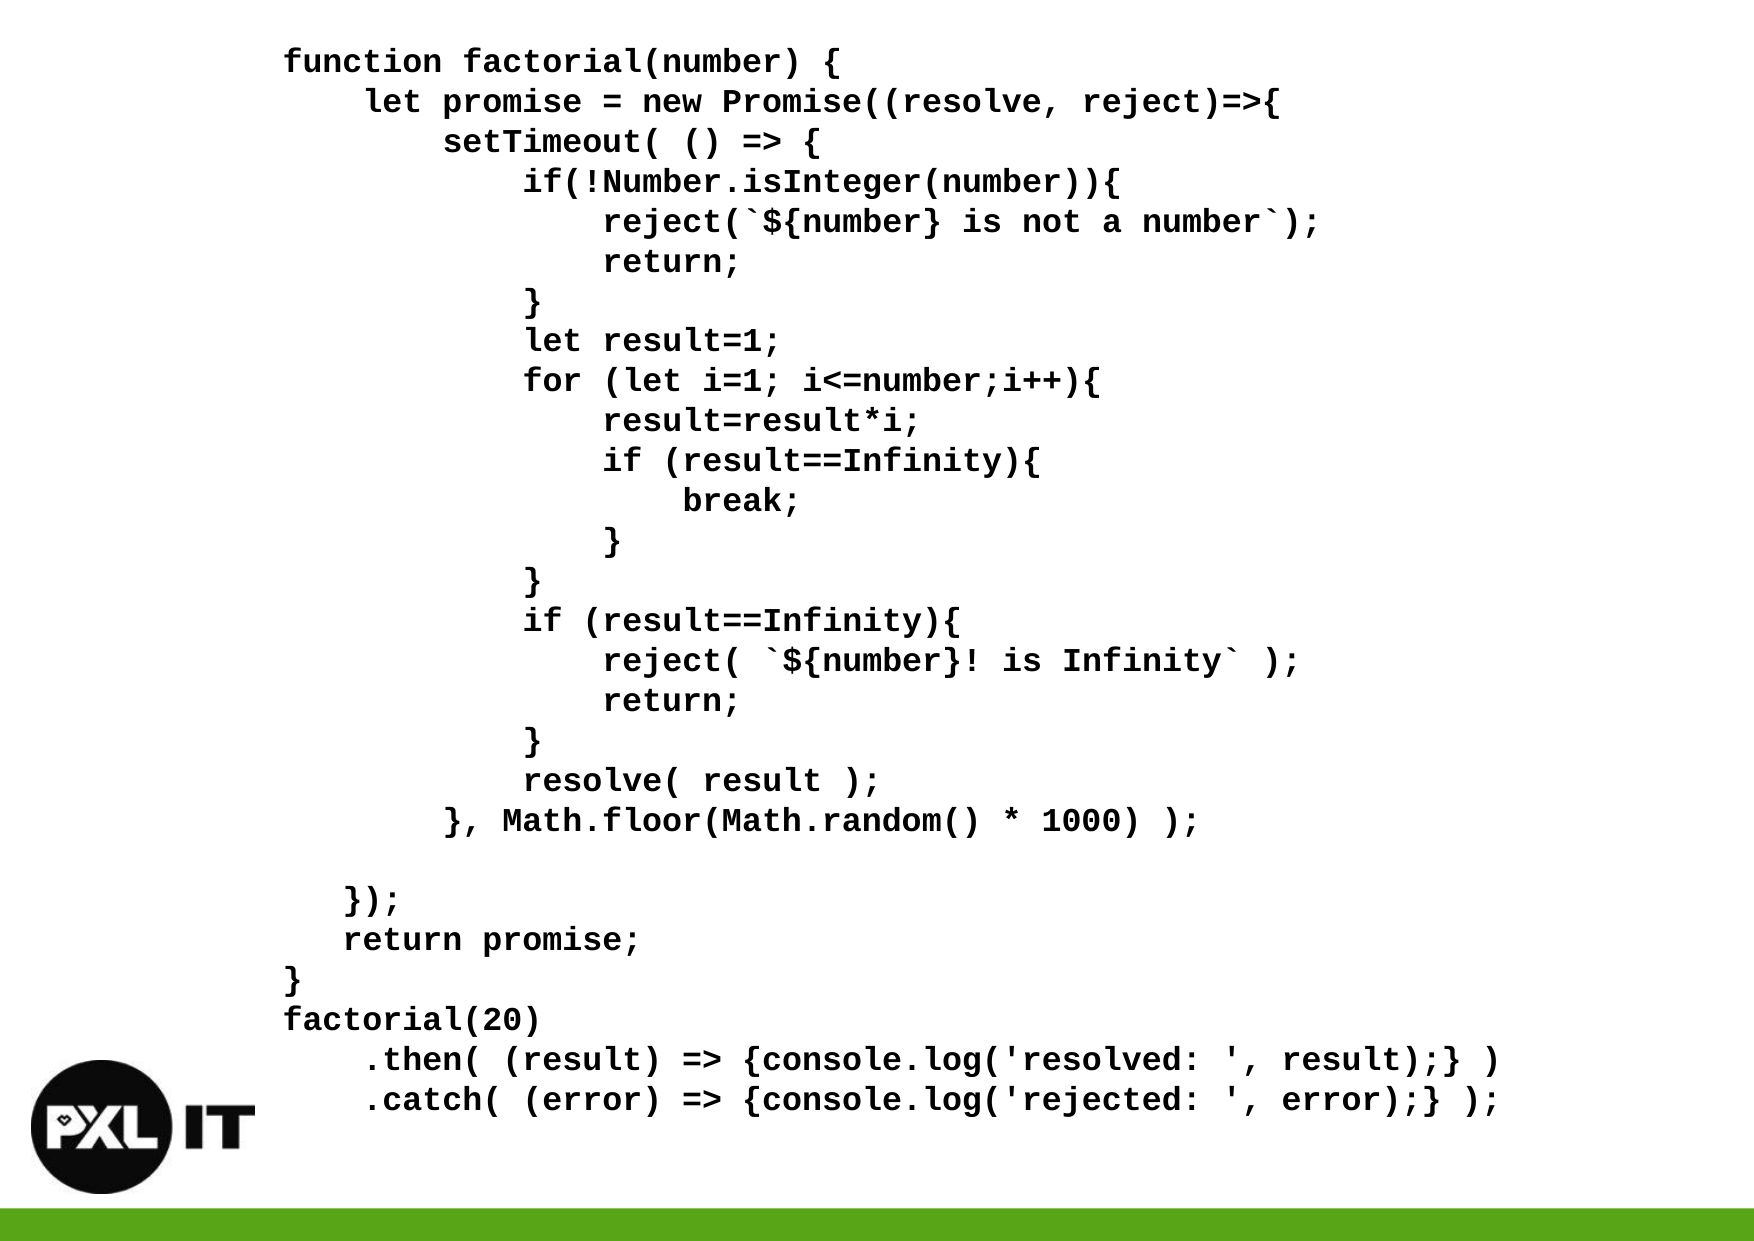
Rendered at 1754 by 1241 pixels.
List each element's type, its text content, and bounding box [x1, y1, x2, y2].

text_box function factorial(number) { let promise = new Promise((resolve, reject)=>{ setTimeout( () => { if(!Number.isInteger(number)){ reject(`${number} is not a number`); return; } let result=1; for (let i=1; i<=number;i++){ result=result*i; if (result==Infinity){ break; } } if (result==Infinity){ reject( `${number}! is Infinity` ); return; } resolve( result ); }, Math.floor(Math.random() * 1000) ); }); return promise; } factorial(20) .then( (result) => {console.log('resolved: ', result);} ) .catch( (error) => {console.log('rejected: ', error);} ); [267, 0, 1754, 1208]
picture [31, 1060, 255, 1194]
